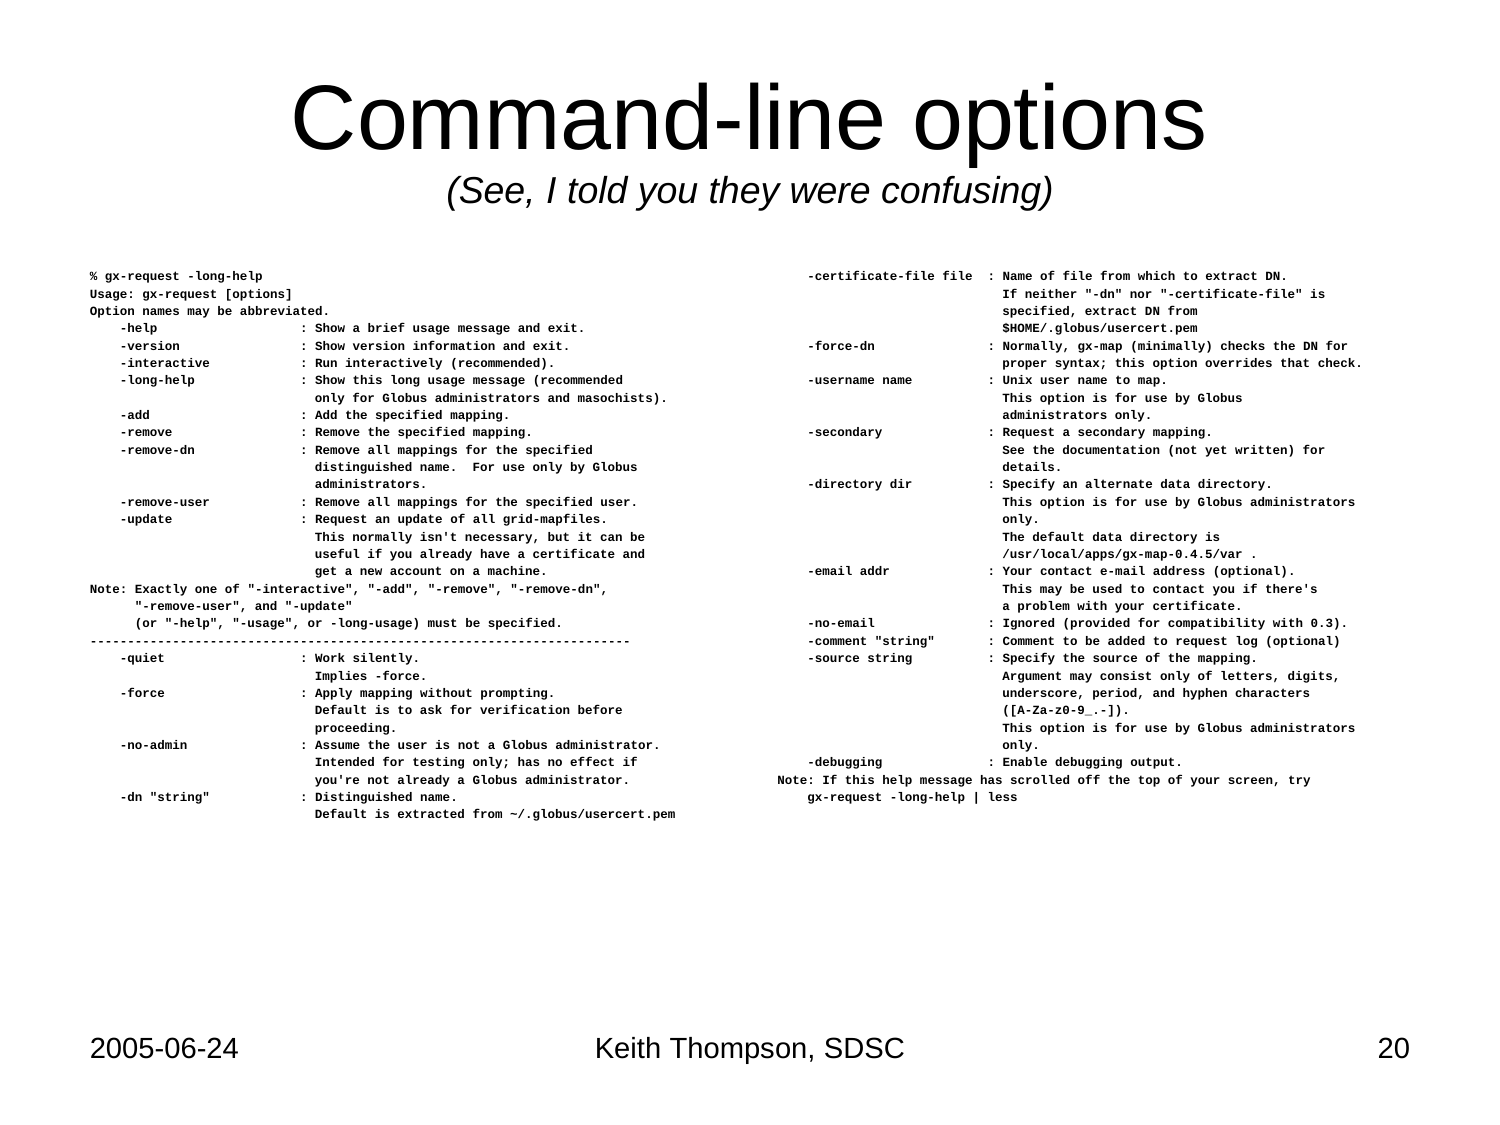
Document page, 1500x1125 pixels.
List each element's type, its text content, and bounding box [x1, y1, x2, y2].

title Command-line options (See, I told you they were confusing) [75, 45, 1426, 233]
list -certificate-file file : Name of file from which to extract DN. If neither "-dn" nor "-certificate-file" is specified, extract DN from $HOME/.globus/usercert.pem -force-dn : Normally, gx-map (minimally) checks the DN for proper syntax; this option overrides that check. -username name : Unix user name to map. This option is for use by Globus administrators only. -secondary : Request a secondary mapping. See the documentation (not yet written) for details. -directory dir : Specify an alternate data directory. This option is for use by Globus administrators only. The default data directory is /usr/local/apps/gx-map-0.4.5/var . -email addr : Your contact e-mail address (optional). This may be used to contact you if there's a problem with your certificate. -no-email : Ignored (provided for compatibility with 0.3). -comment "string" : Comment to be added to request log (optional) -source string : Specify the source of the mapping. Argument may consist only of letters, digits, underscore, period, and hyphen characters ([A-Za-z0-9_.-]). This option is for use by Globus administrators only. -debugging : Enable debugging output. Note: If this help message has scrolled off the top of your screen, try gx-request -long-help | less [762, 262, 1426, 1006]
list % gx-request -long-help Usage: gx-request [options] Option names may be abbreviated. -help : Show a brief usage message and exit. -version : Show version information and exit. -interactive : Run interactively (recommended). -long-help : Show this long usage message (recommended only for Globus administrators and masochists). -add : Add the specified mapping. -remove : Remove the specified mapping. -remove-dn : Remove all mappings for the specified distinguished name. For use only by Globus administrators. -remove-user : Remove all mappings for the specified user. -update : Request an update of all grid-mapfiles. This normally isn't necessary, but it can be useful if you already have a certificate and get a new account on a machine. Note: Exactly one of "-interactive", "-add", "-remove", "-remove-dn", "-remove-user", and "-update" (or "-help", "-usage", or -long-usage) must be specified. ------------------------------------------------------------------------ -quiet : Work silently. Implies -force. -force : Apply mapping without prompting. Default is to ask for verification before proceeding. -no-admin : Assume the user is not a Globus administrator. Intended for testing only; has no effect if you're not already a Globus administrator. -dn "string" : Distinguished name. Default is extracted from ~/.globus/usercert.pem [75, 262, 738, 1006]
